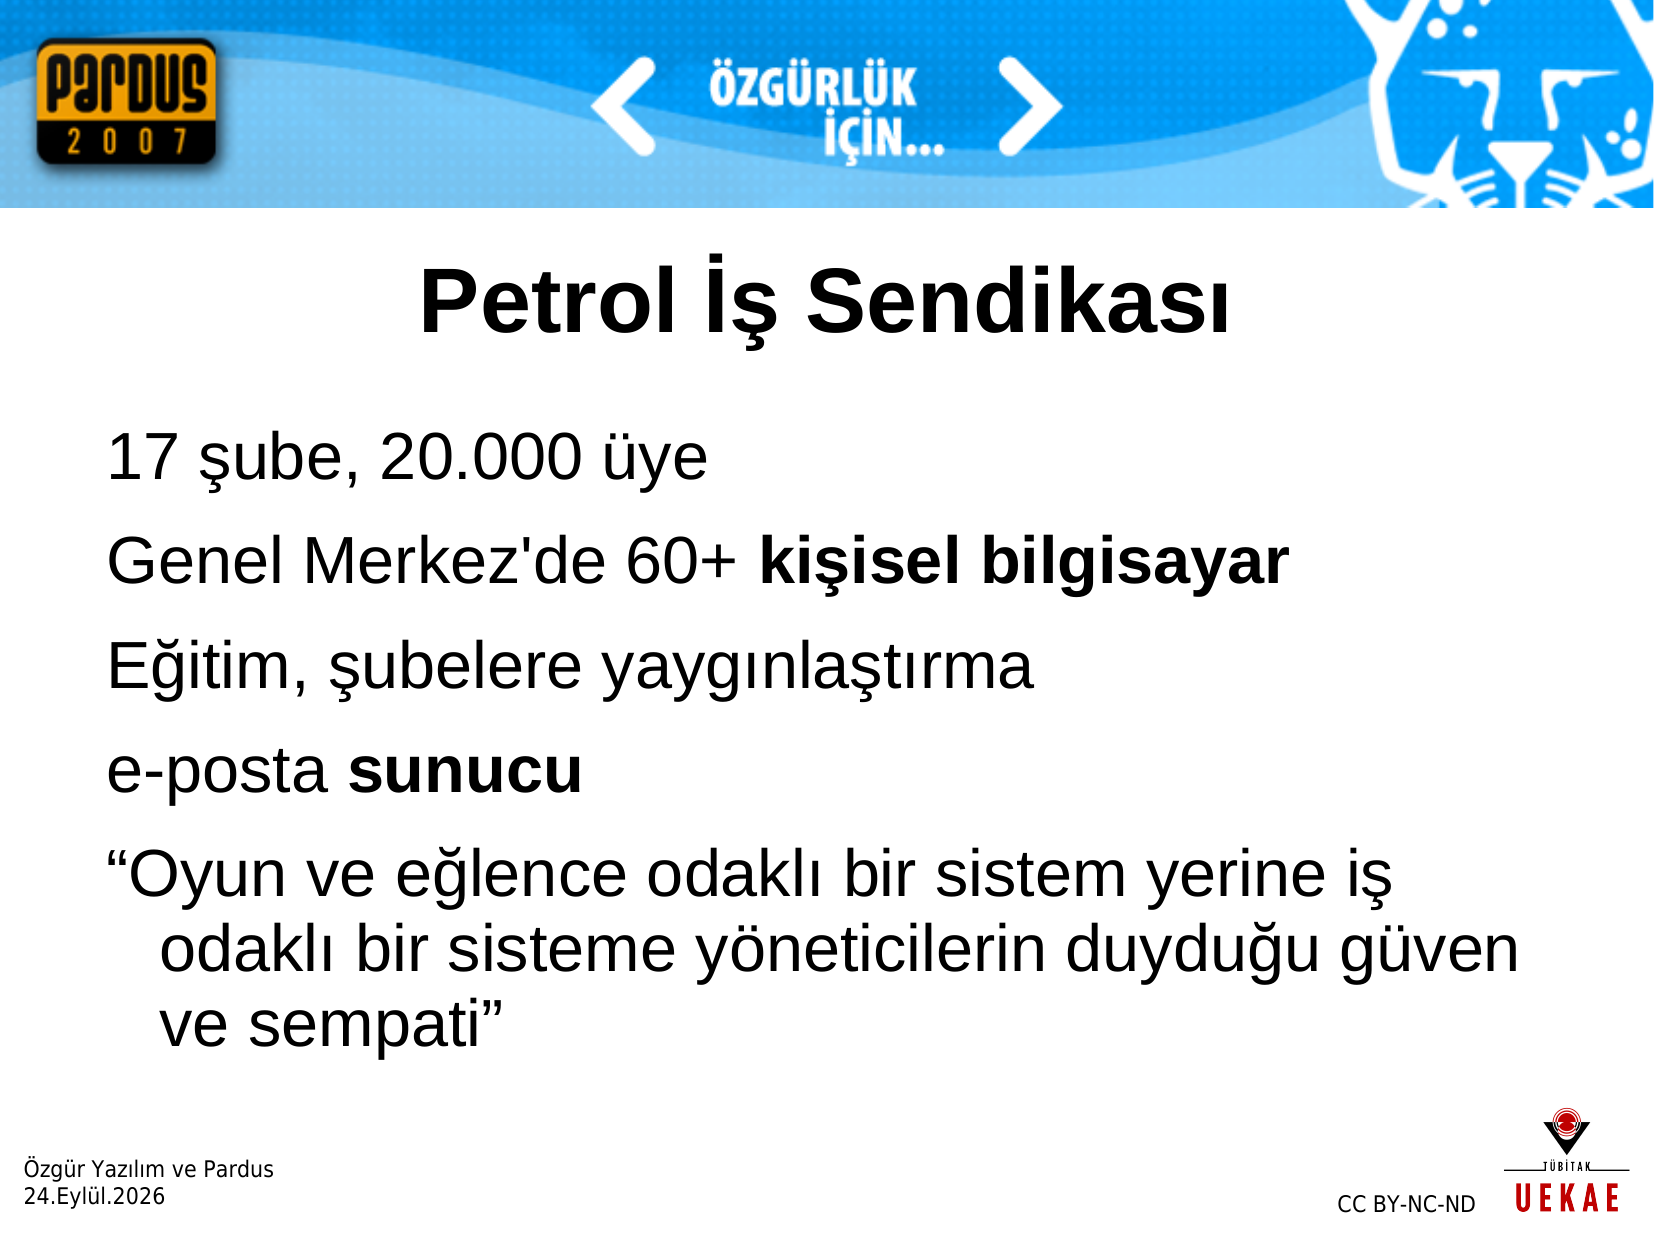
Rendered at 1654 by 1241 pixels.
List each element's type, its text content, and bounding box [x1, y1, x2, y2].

picture [0, 0, 1654, 208]
picture [1500, 1104, 1634, 1215]
list 17 şube, 20.000 üye Genel Merkez'de 60+ kişisel bilgisayar Eğitim, şubelere yaygınlaştırma e-posta sunucu “Oyun ve eğlence odaklı bir sistem yerine iş odaklı bir sisteme yöneticilerin duyduğu güven ve sempati” [88, 419, 1571, 1061]
title Petrol İş Sendikası [82, 197, 1571, 405]
